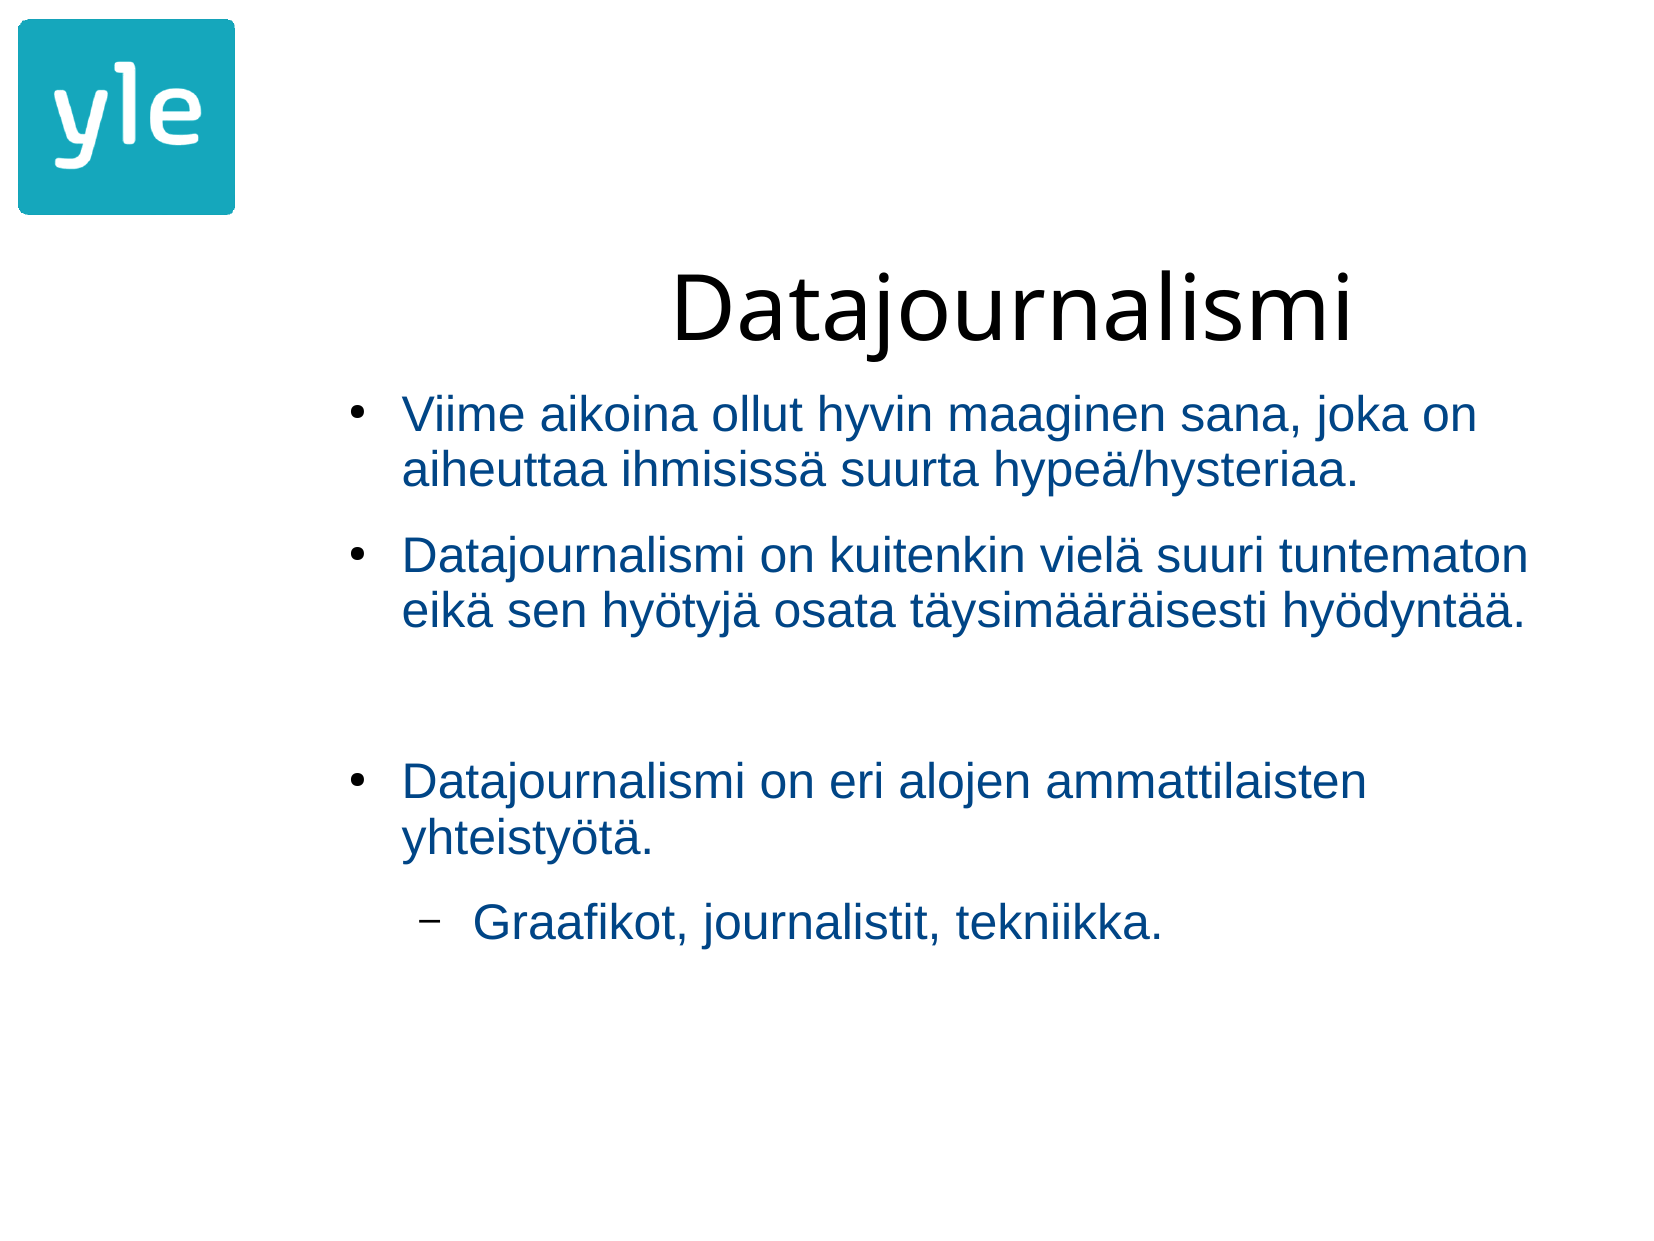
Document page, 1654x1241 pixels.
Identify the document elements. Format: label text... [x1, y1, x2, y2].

list Viime aikoina ollut hyvin maaginen sana, joka on aiheuttaa ihmisissä suurta hypeä/hysteriaa. Datajournalismi on kuitenkin vielä suuri tuntematon eikä sen hyötyjä osata täysimääräisesti hyödyntää. Datajournalismi on eri alojen ammattilaisten yhteistyötä. Graafikot, journalistit, tekniikka. [330, 385, 1627, 1117]
picture [18, 19, 235, 215]
title Datajournalismi [351, 254, 1654, 357]
